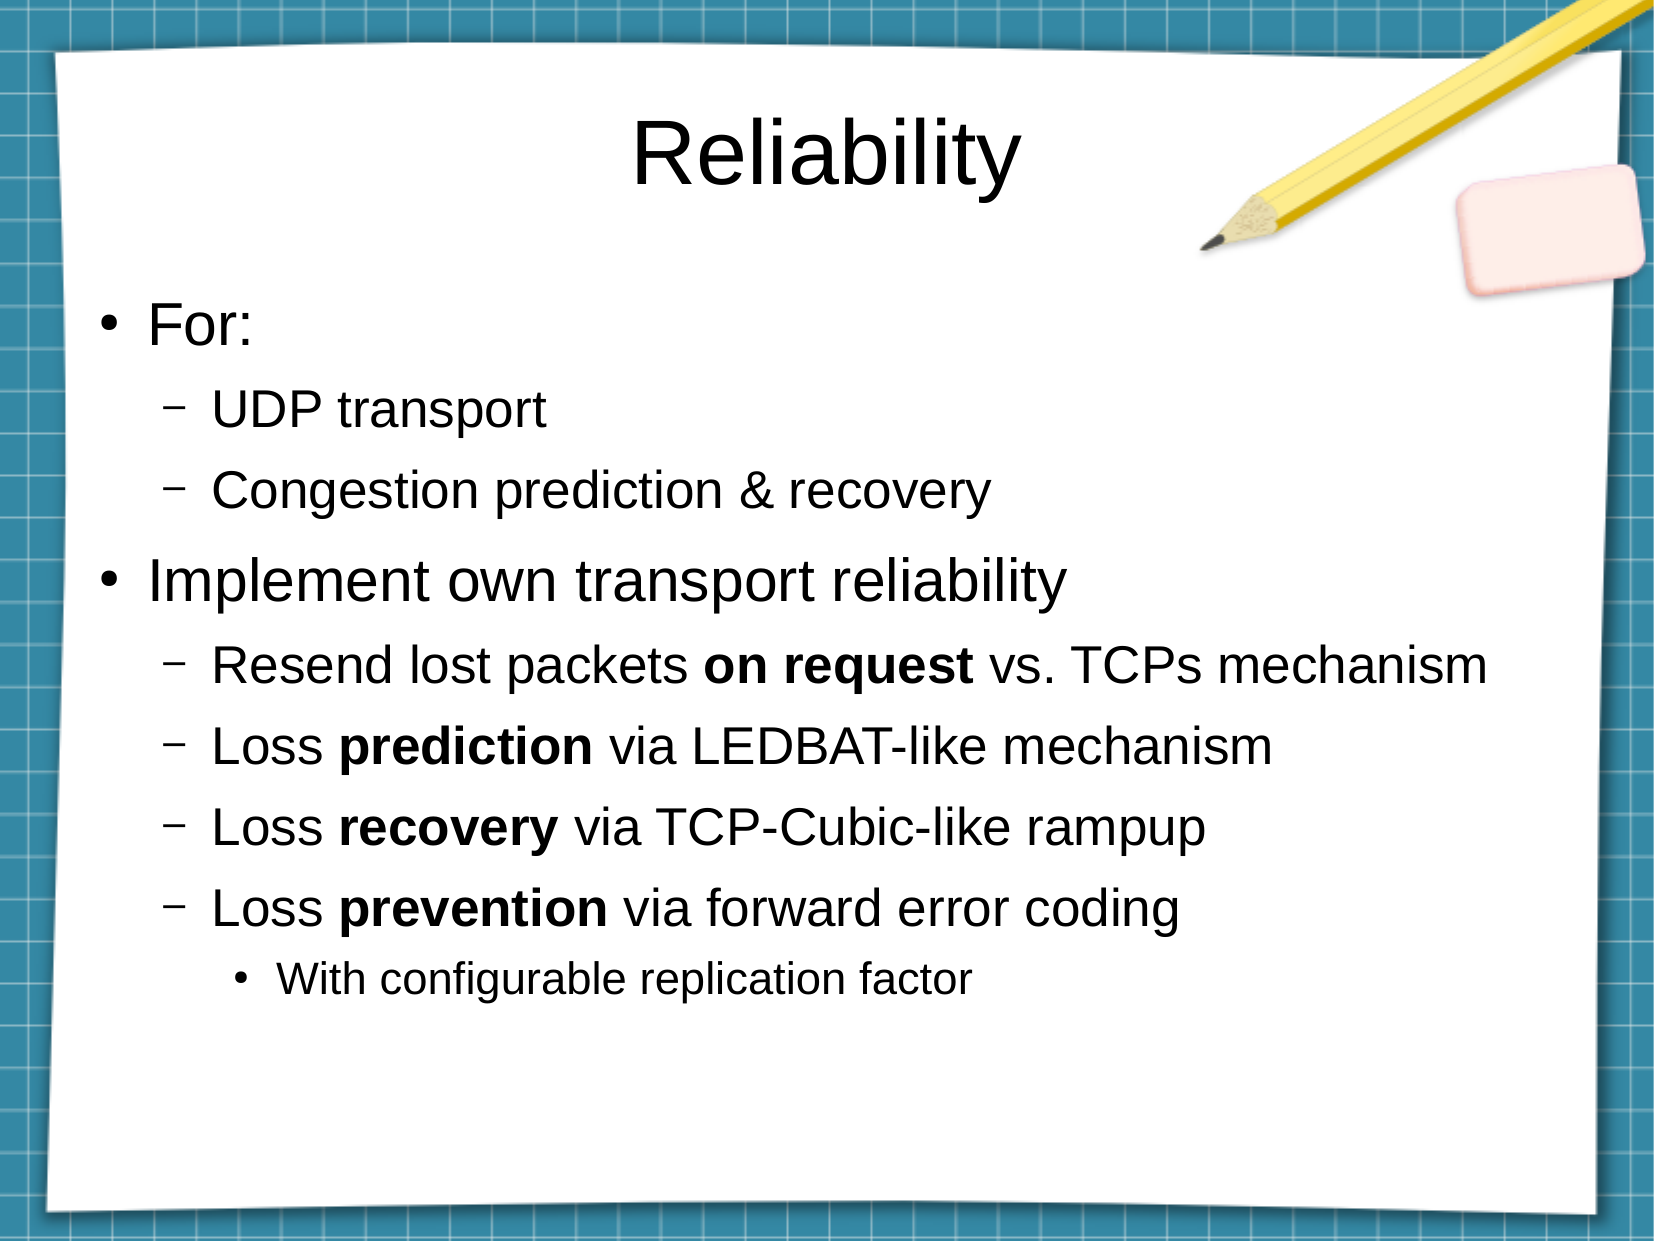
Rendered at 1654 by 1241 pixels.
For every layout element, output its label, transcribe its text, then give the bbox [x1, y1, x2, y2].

picture [0, 0, 1654, 1241]
title Reliability [82, 49, 1571, 257]
list For: UDP transport Congestion prediction & recovery Implement own transport reliability Resend lost packets on request vs. TCPs mechanism Loss prediction via LEDBAT-like mechanism Loss recovery via TCP-Cubic-like rampup Loss prevention via forward error coding With configurable replication factor [82, 290, 1571, 1010]
